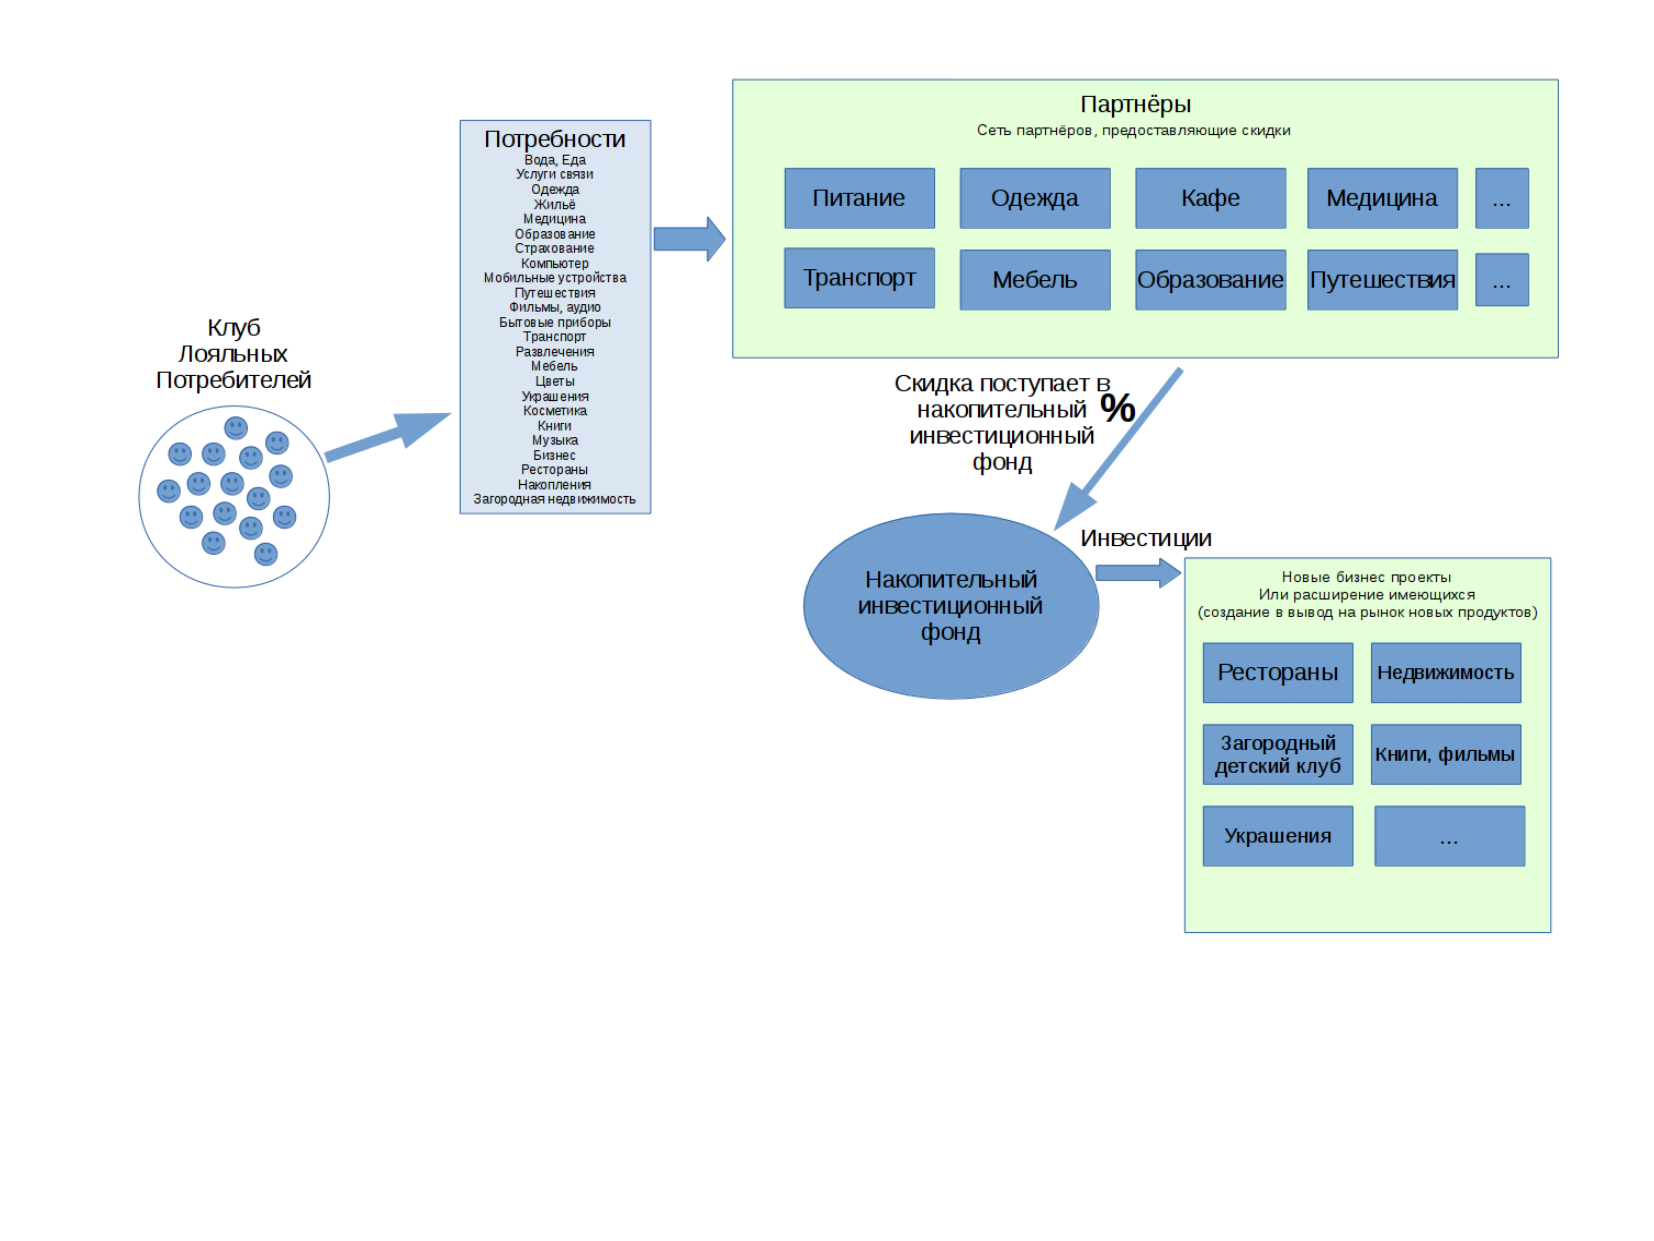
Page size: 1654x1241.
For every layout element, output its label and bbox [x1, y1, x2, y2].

picture [82, 49, 1571, 1016]
